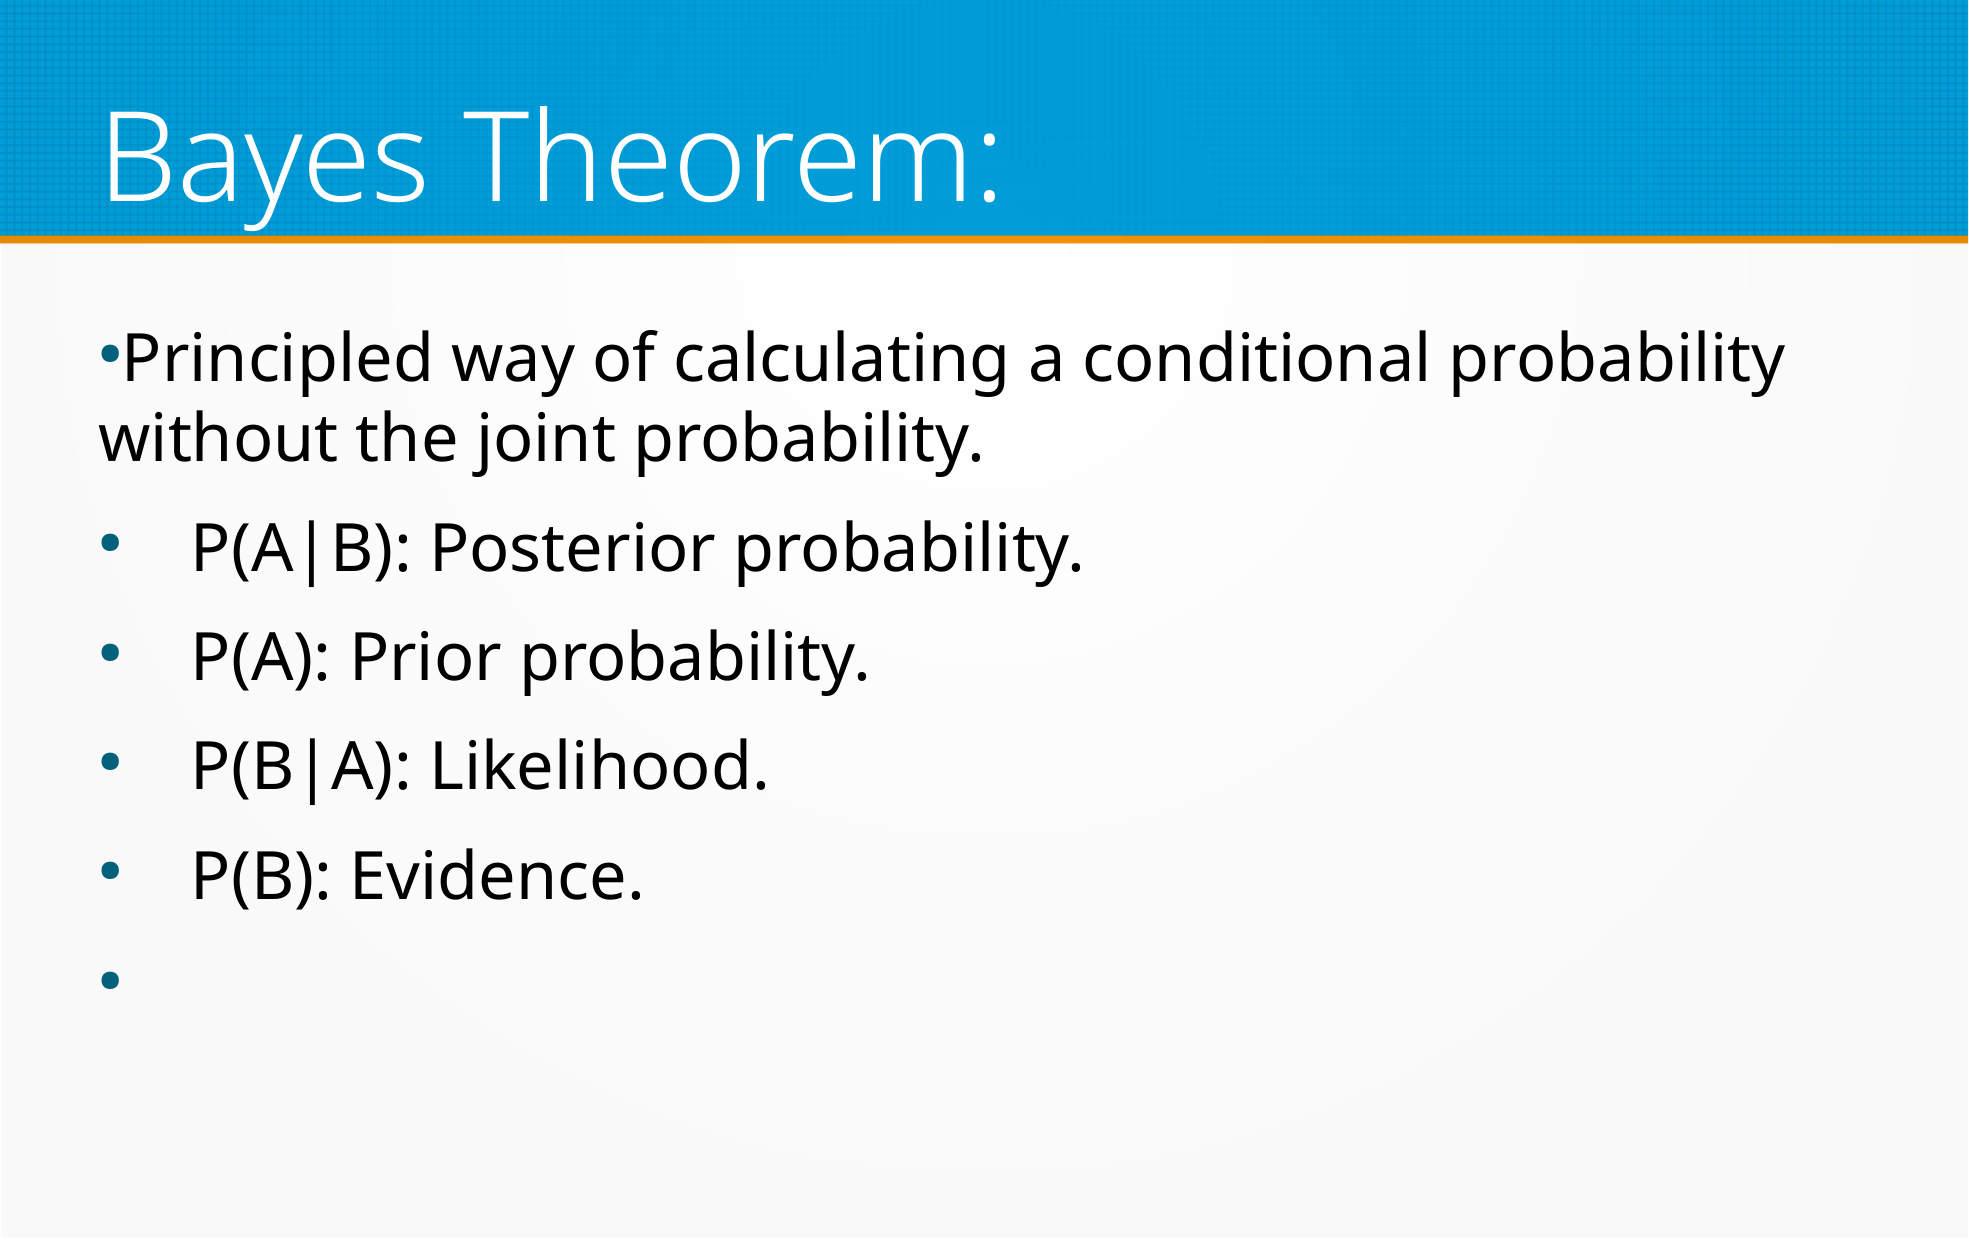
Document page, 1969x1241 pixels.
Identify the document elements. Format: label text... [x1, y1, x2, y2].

title Bayes Theorem: [98, 19, 1870, 227]
list Principled way of calculating a conditional probability without the joint probability. P(A|B): Posterior probability. P(A): Prior probability. P(B|A): Likelihood. P(B): Evidence. [98, 315, 1861, 1081]
